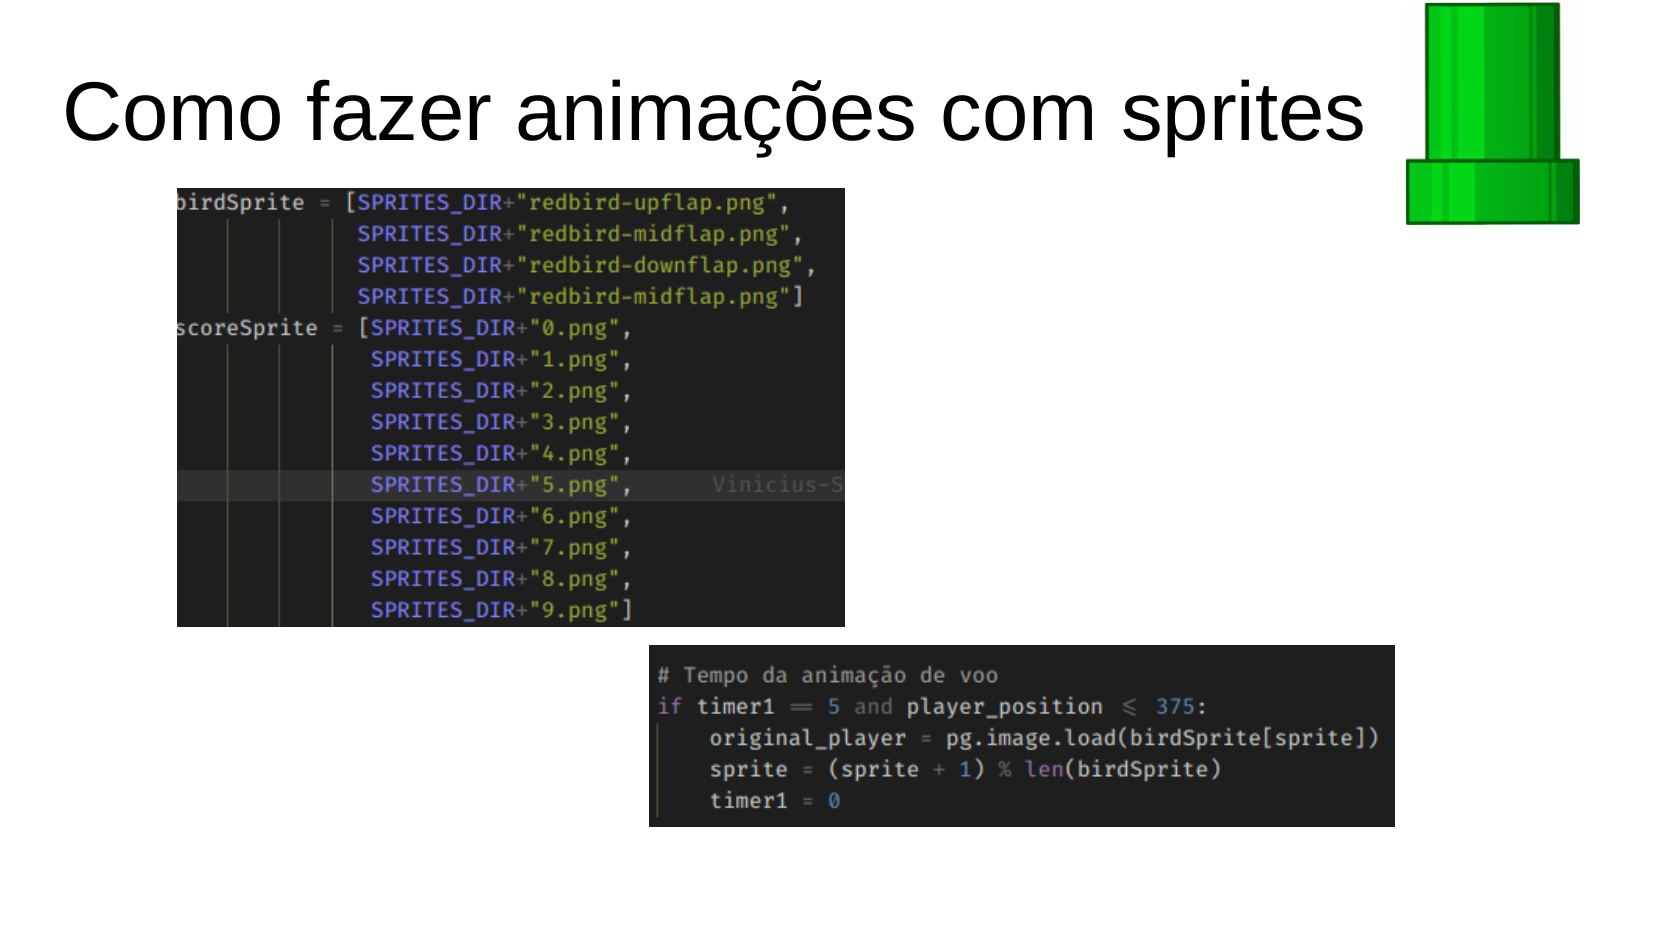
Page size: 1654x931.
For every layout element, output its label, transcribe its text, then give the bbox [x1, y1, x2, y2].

picture [177, 188, 845, 627]
text_box Como fazer animações com sprites [47, 57, 1405, 166]
picture [649, 645, 1395, 827]
picture [1405, 2, 1580, 225]
